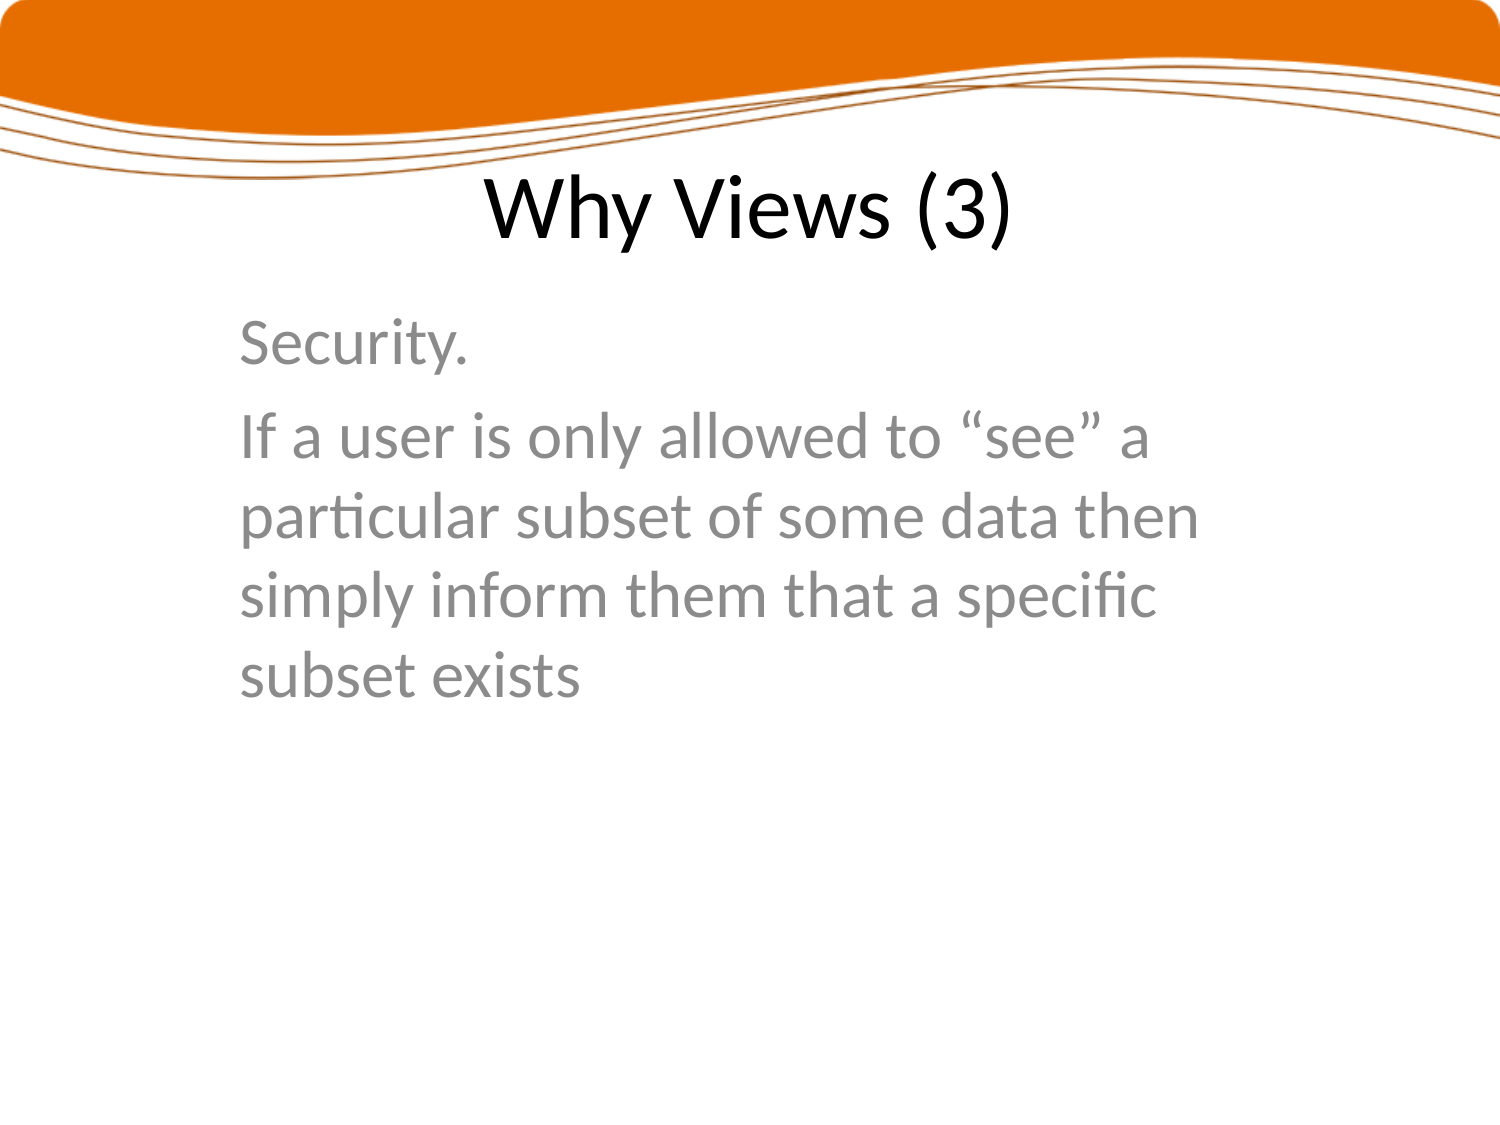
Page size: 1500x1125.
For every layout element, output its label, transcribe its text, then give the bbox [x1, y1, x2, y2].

picture [0, 0, 1500, 180]
text_box Security. If a user is only allowed to “see” a particular subset of some data then simply inform them that a specific subset exists [225, 290, 1275, 988]
text_box Why Views (3) [75, 125, 1425, 279]
